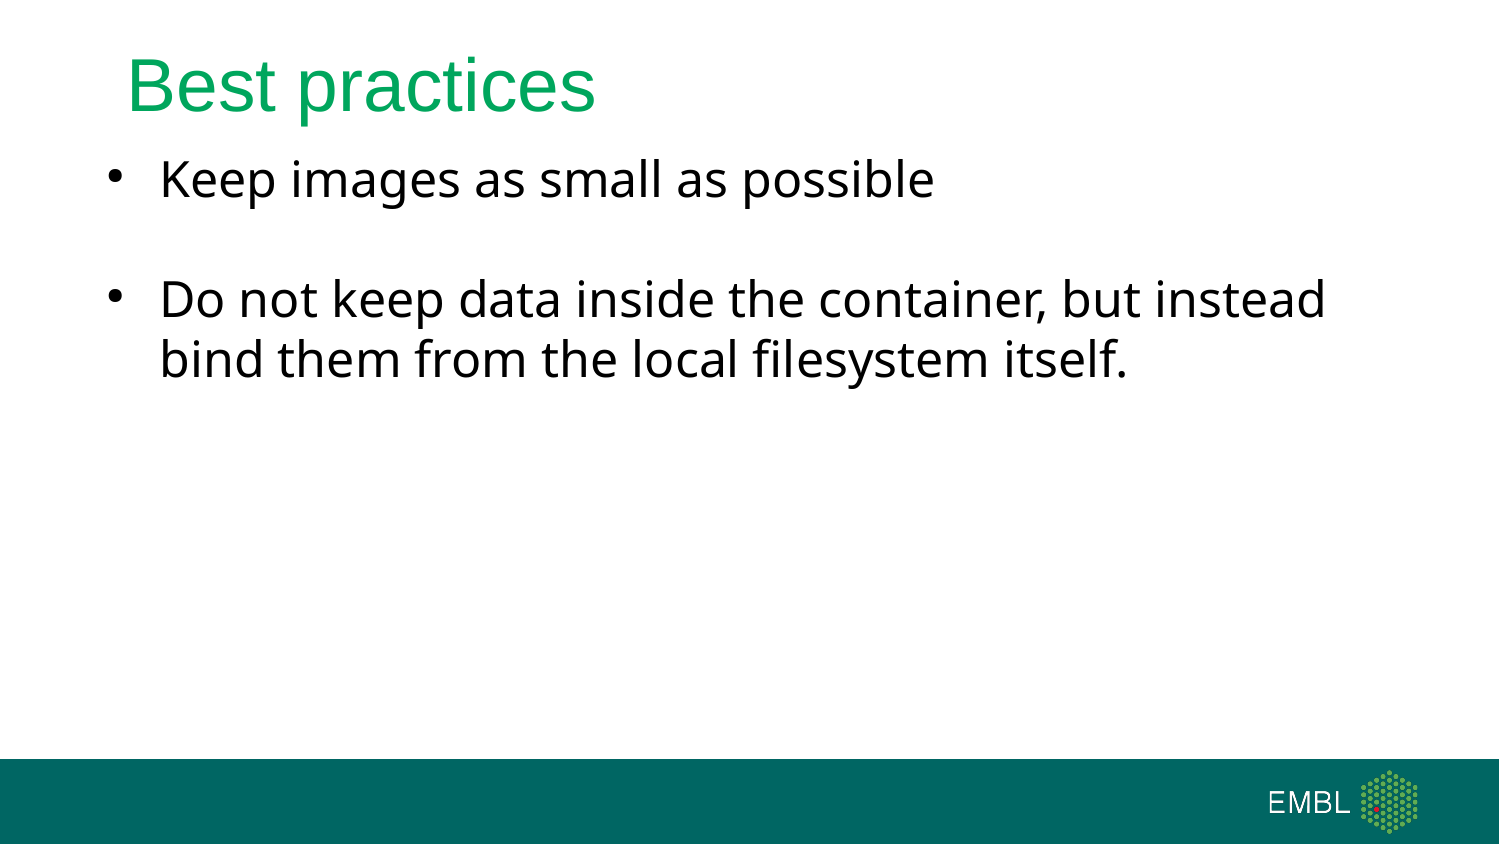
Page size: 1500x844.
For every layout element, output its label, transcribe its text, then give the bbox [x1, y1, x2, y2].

text_box Best practices [111, 36, 721, 219]
text_box Keep images as small as possible Do not keep data inside the container, but instead bind them from the local filesystem itself. [88, 147, 1426, 683]
